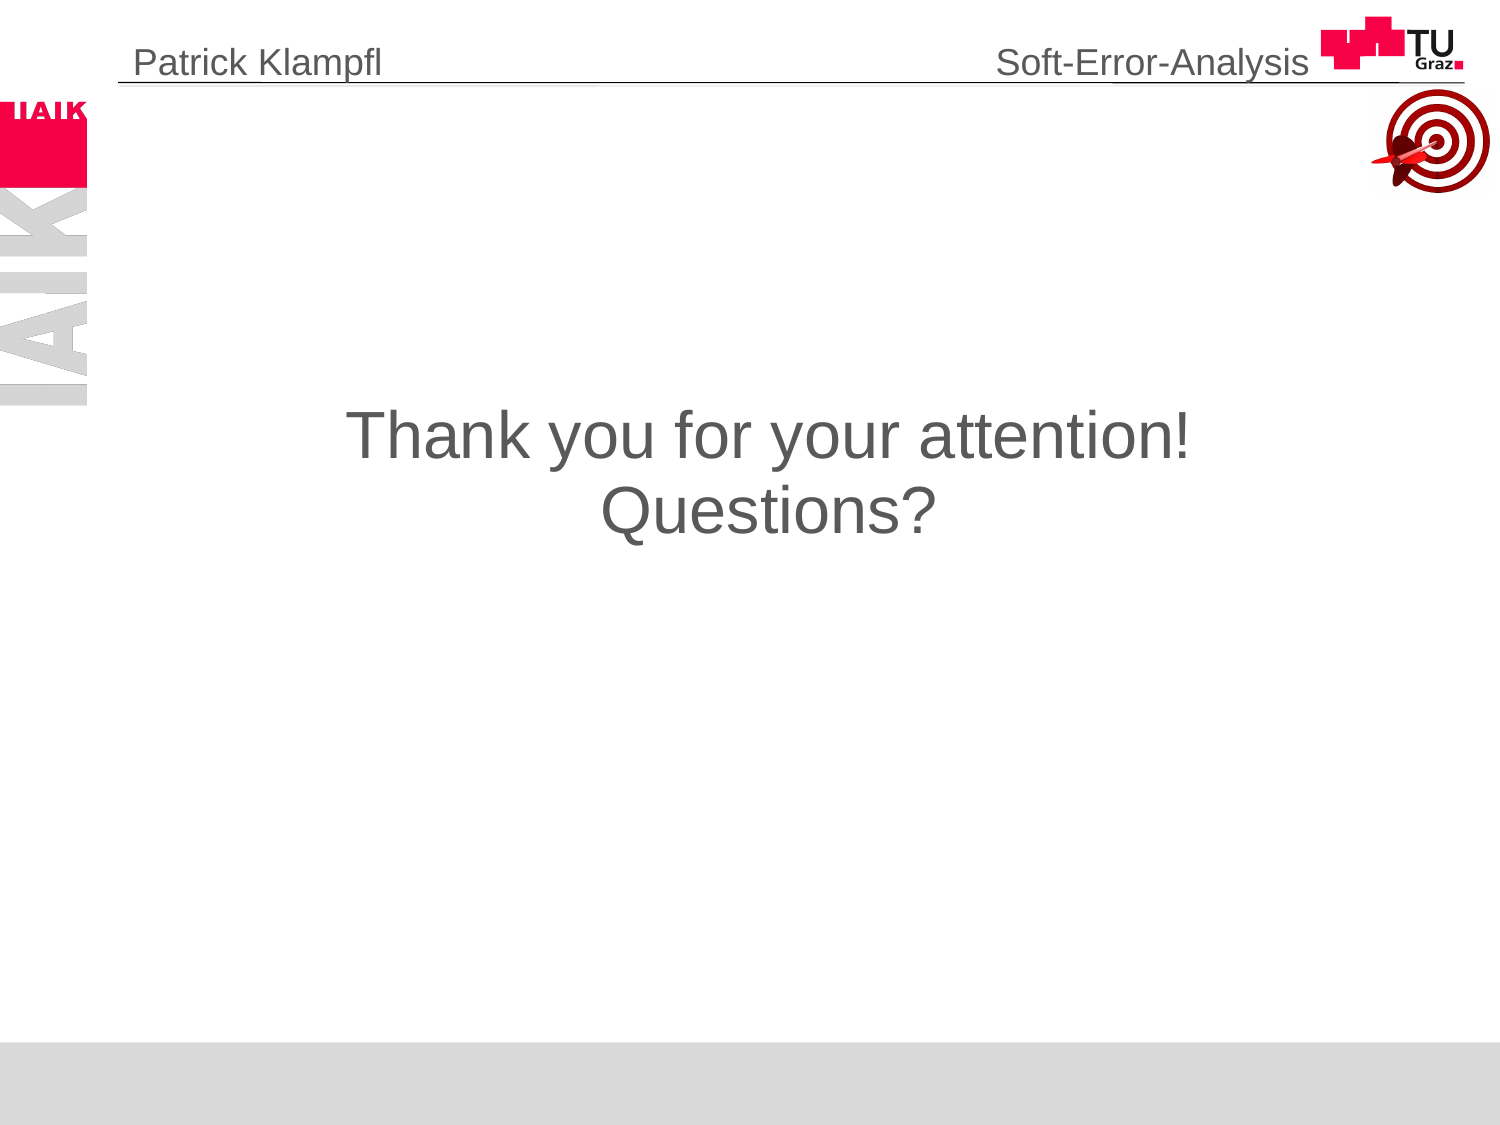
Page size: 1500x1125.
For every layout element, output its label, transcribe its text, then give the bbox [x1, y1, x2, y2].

picture [1318, 12, 1466, 73]
title Thank you for your attention! Questions? [94, 379, 1445, 567]
picture [1370, 88, 1491, 194]
picture [0, 1, 87, 406]
